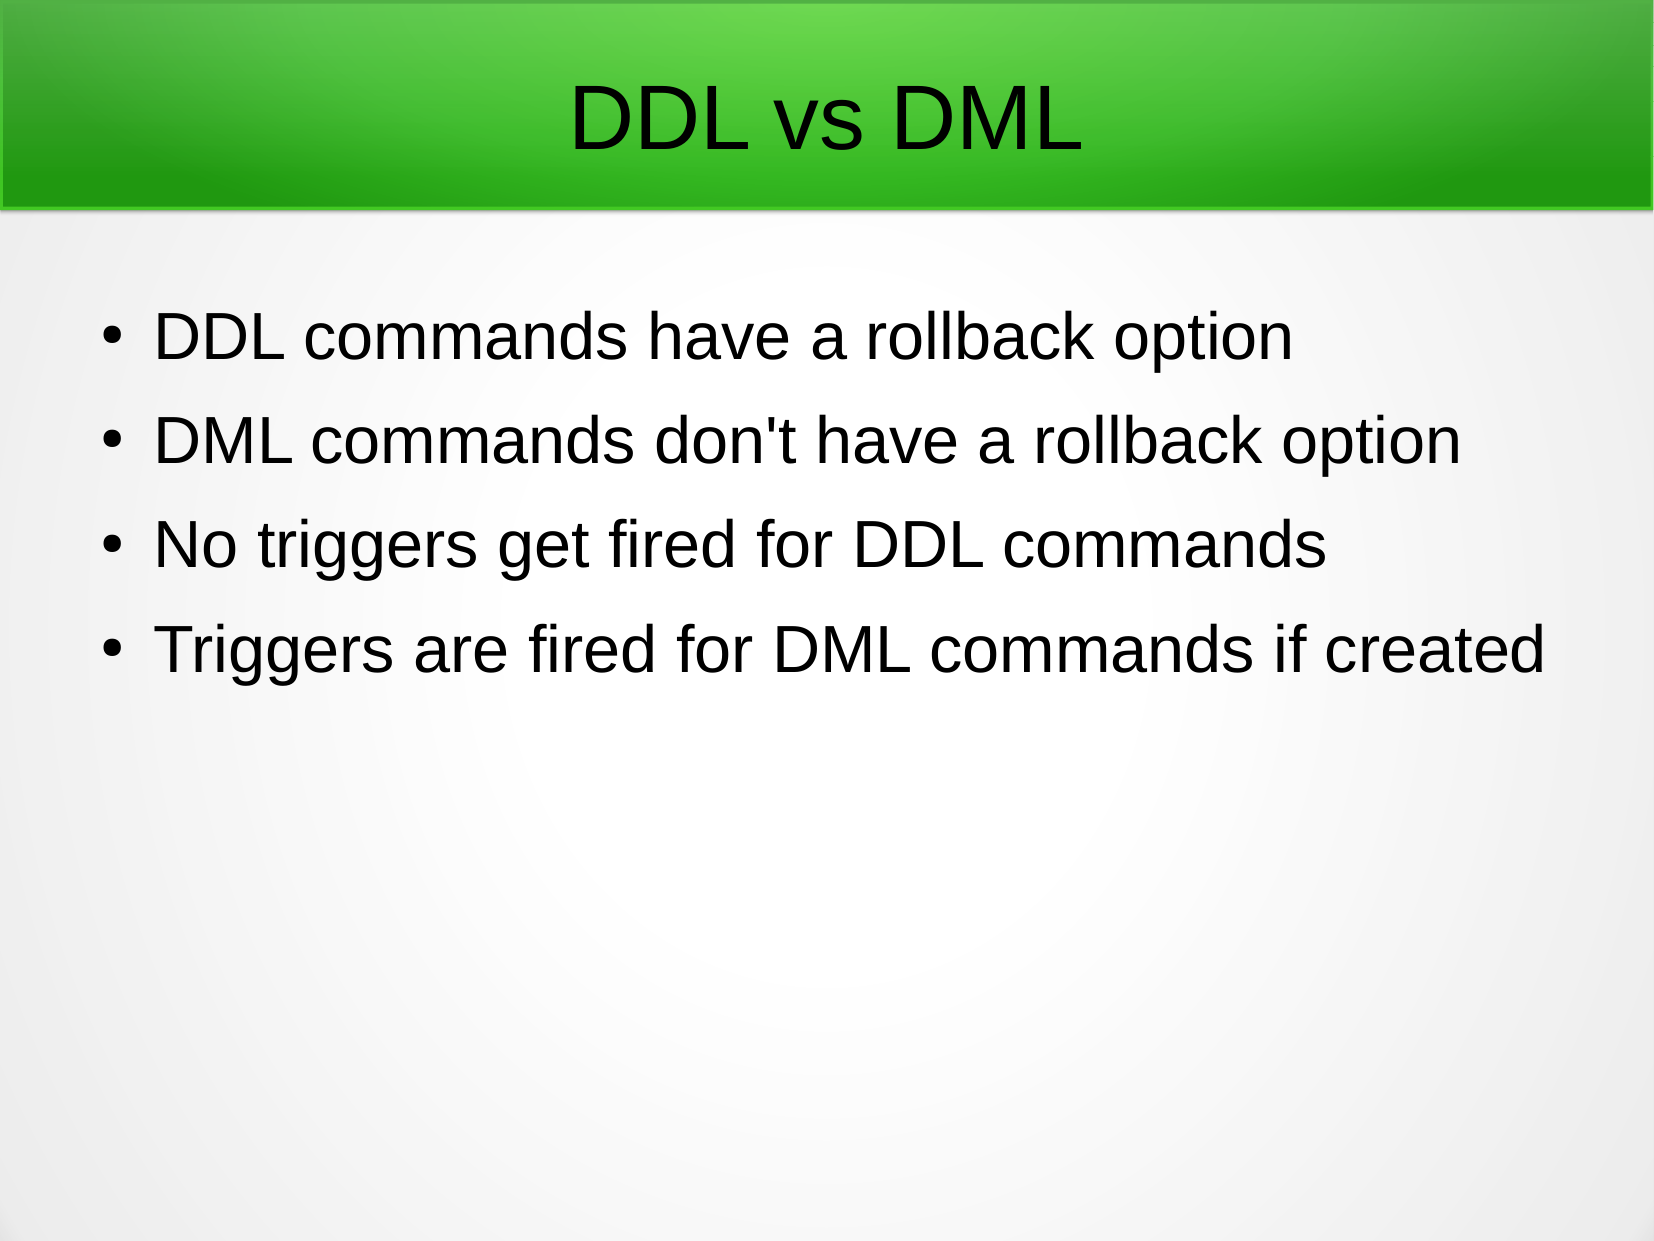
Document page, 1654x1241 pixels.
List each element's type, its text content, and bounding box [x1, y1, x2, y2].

list DDL commands have a rollback option DML commands don't have a rollback option No triggers get fired for DDL commands Triggers are fired for DML commands if created [82, 299, 1571, 1019]
title DDL vs DML [82, 47, 1571, 189]
